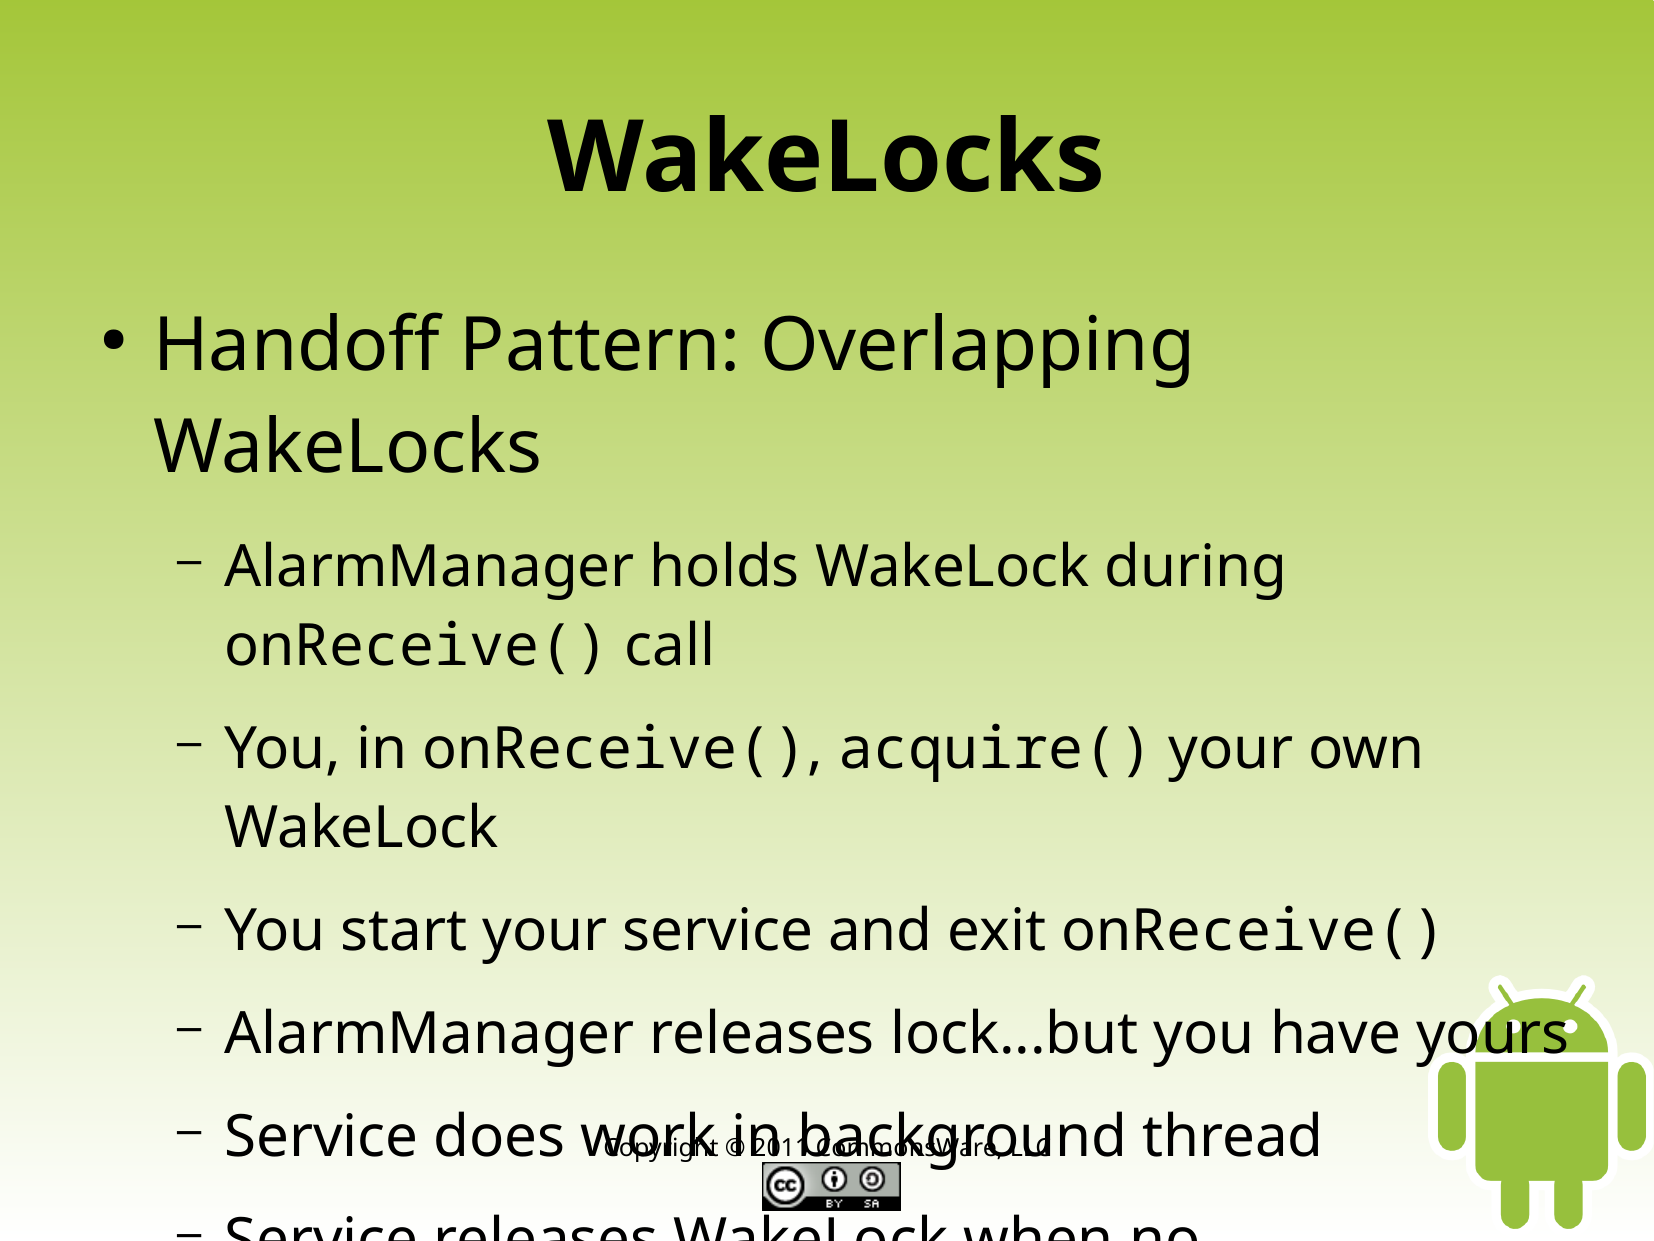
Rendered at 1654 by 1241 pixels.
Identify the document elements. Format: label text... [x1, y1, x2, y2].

title WakeLocks [82, 49, 1571, 257]
picture [762, 1162, 901, 1211]
list Handoff Pattern: Overlapping WakeLocks AlarmManager holds WakeLock during onReceive() call You, in onReceive(), acquire() your own WakeLock You start your service and exit onReceive() AlarmManager releases lock...but you have yours Service does work in background thread Service releases WakeLock when no current work [82, 290, 1571, 1100]
picture [1428, 975, 1654, 1238]
